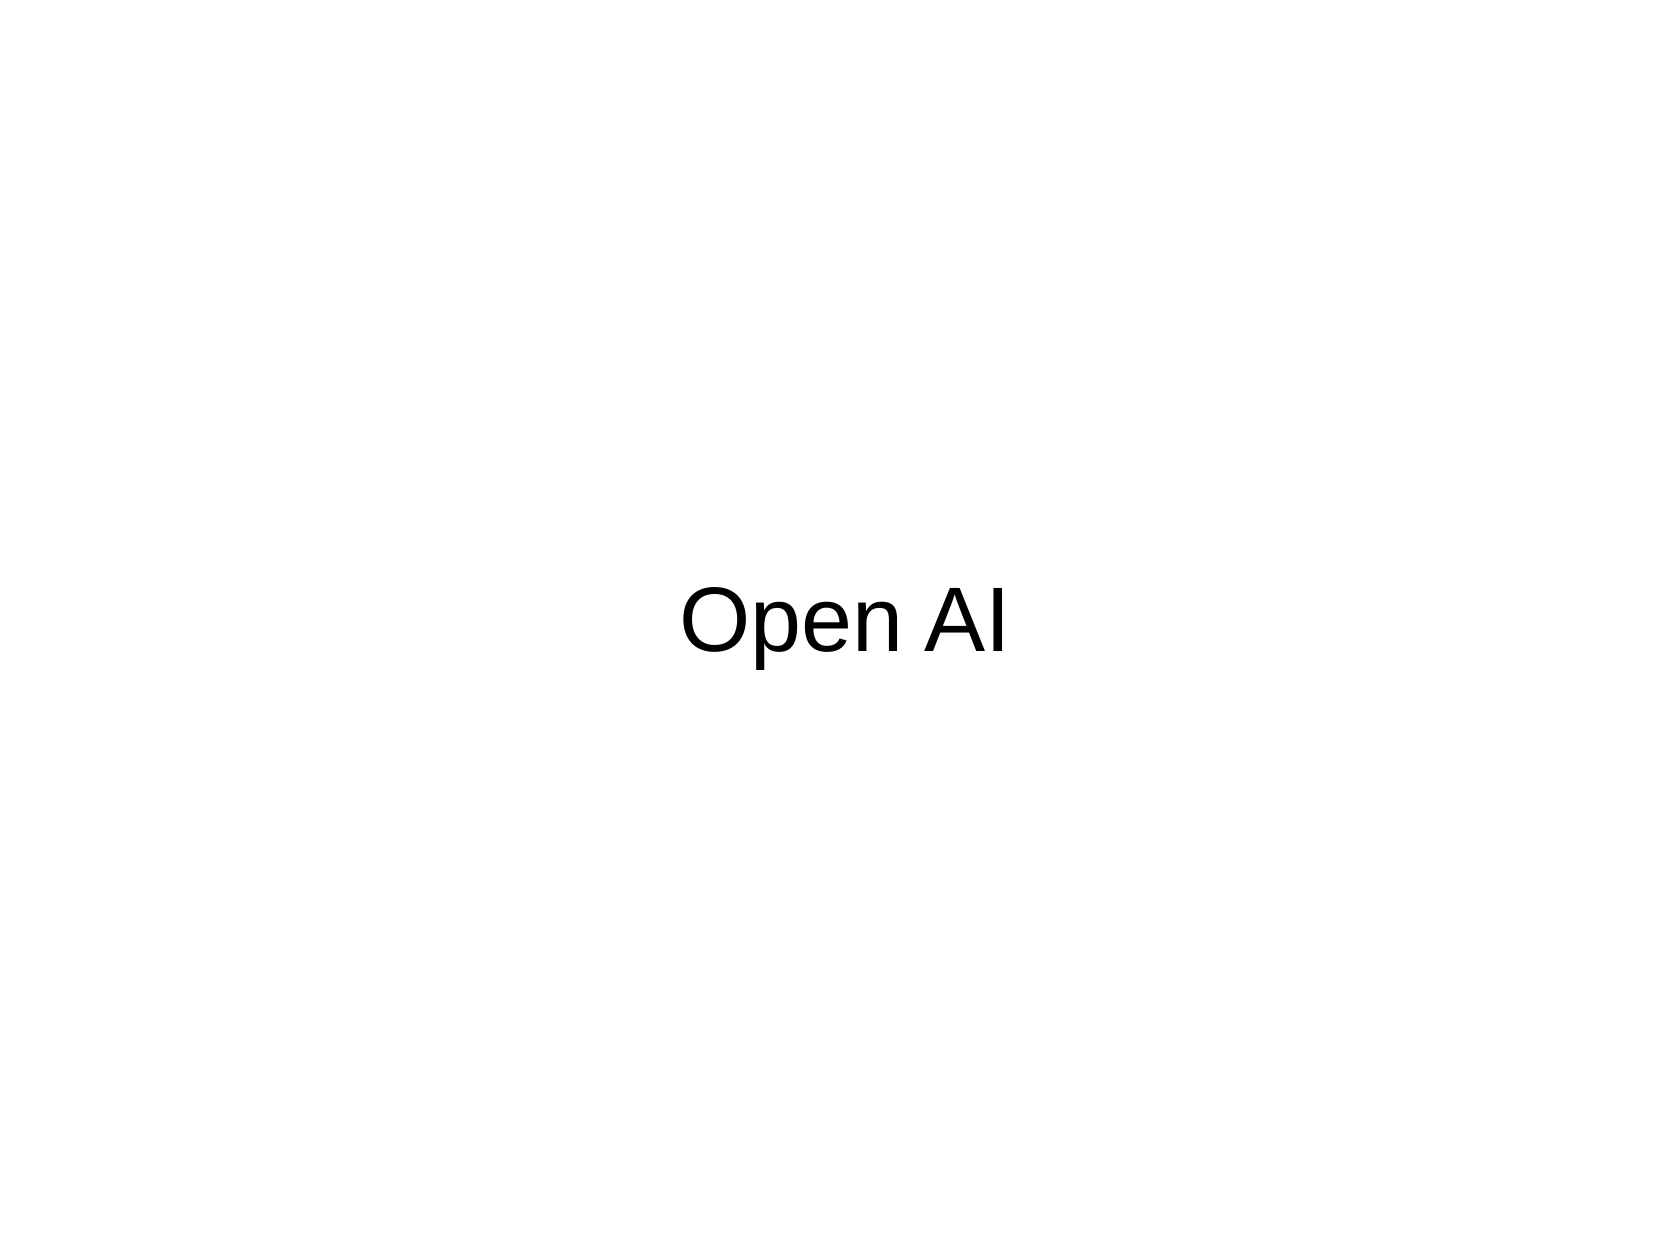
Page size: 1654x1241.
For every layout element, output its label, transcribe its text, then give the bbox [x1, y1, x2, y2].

title Open AI [101, 516, 1590, 724]
